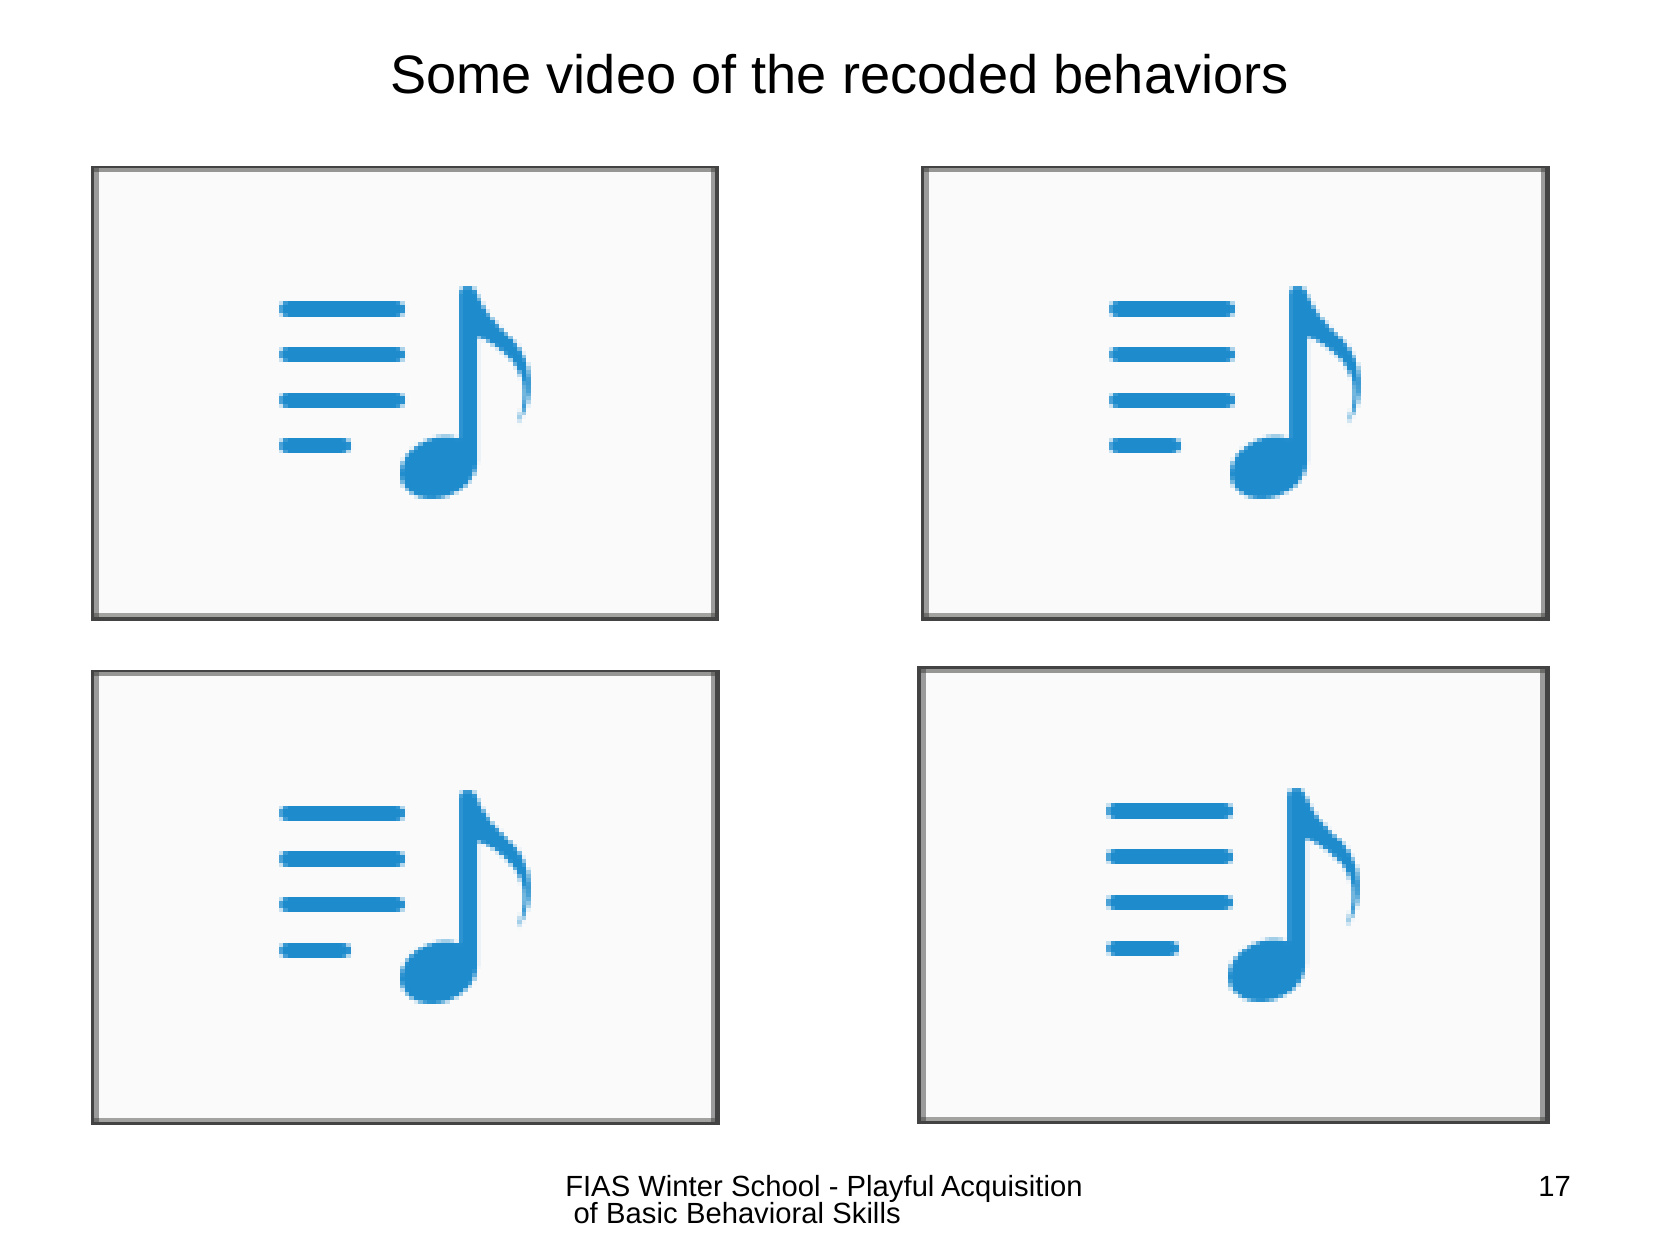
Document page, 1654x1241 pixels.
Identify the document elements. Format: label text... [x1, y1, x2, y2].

text_box [920, 165, 1551, 622]
text_box [90, 165, 721, 622]
text_box [916, 665, 1551, 1126]
text_box Some video of the recoded behaviors [120, 35, 1561, 115]
text_box [90, 669, 721, 1126]
